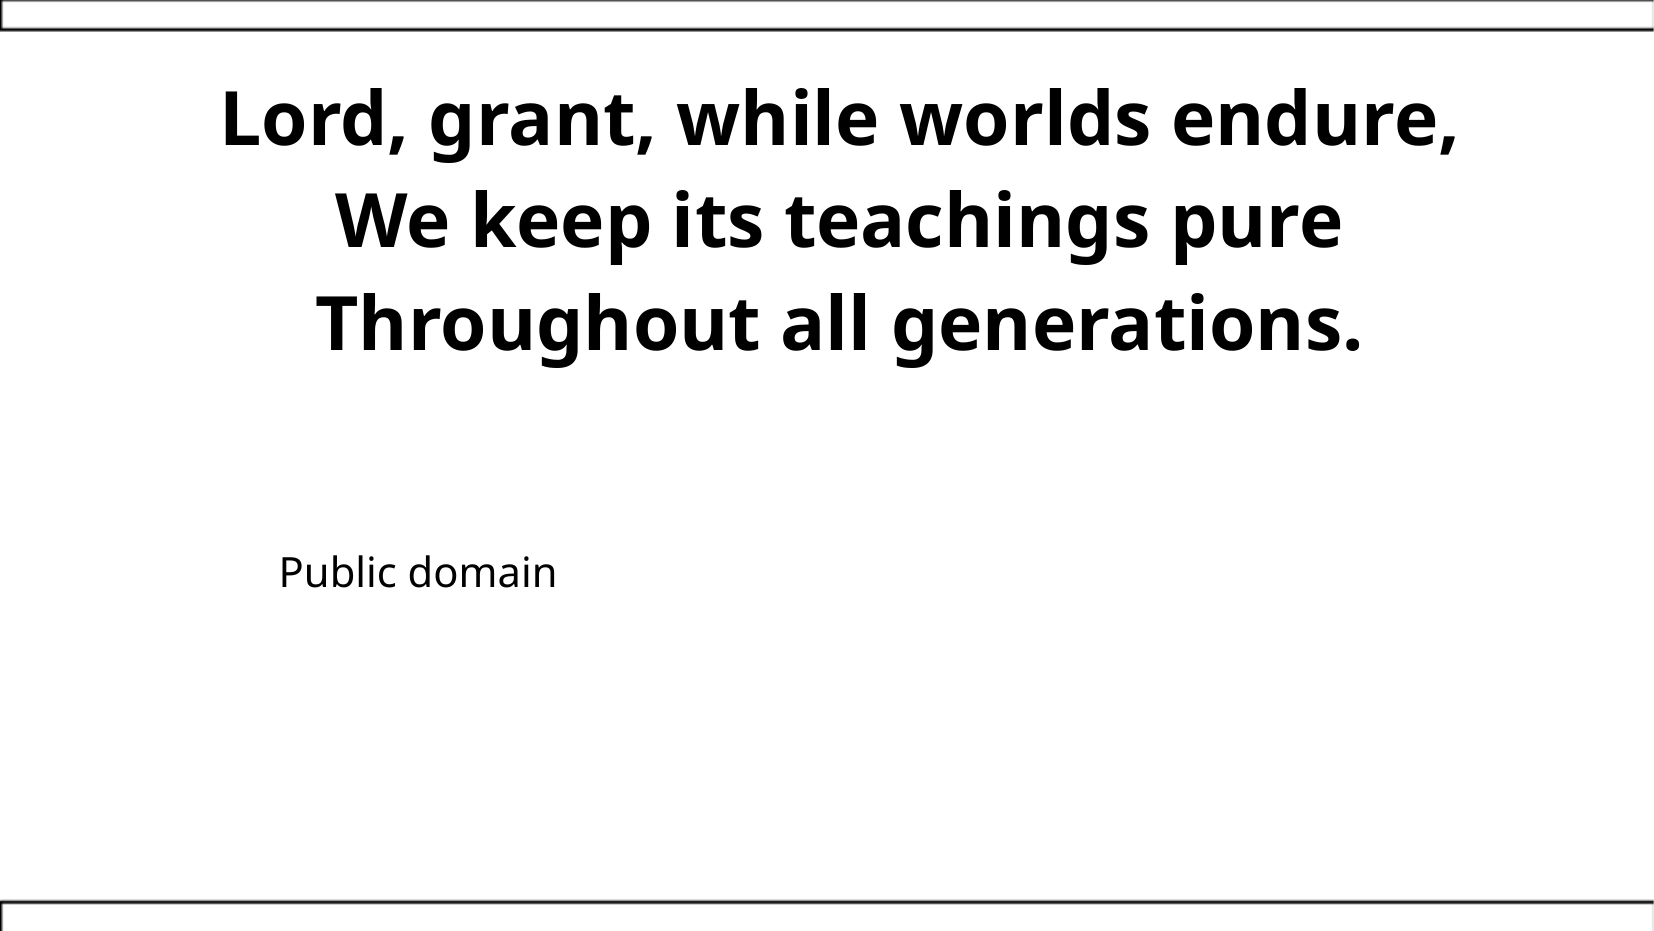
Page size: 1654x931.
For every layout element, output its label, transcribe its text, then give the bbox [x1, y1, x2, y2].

text_box Lord, grant, while worlds endure, We keep its teachings pure Throughout all generations. Public domain [135, 57, 1546, 595]
picture [0, 0, 1654, 931]
